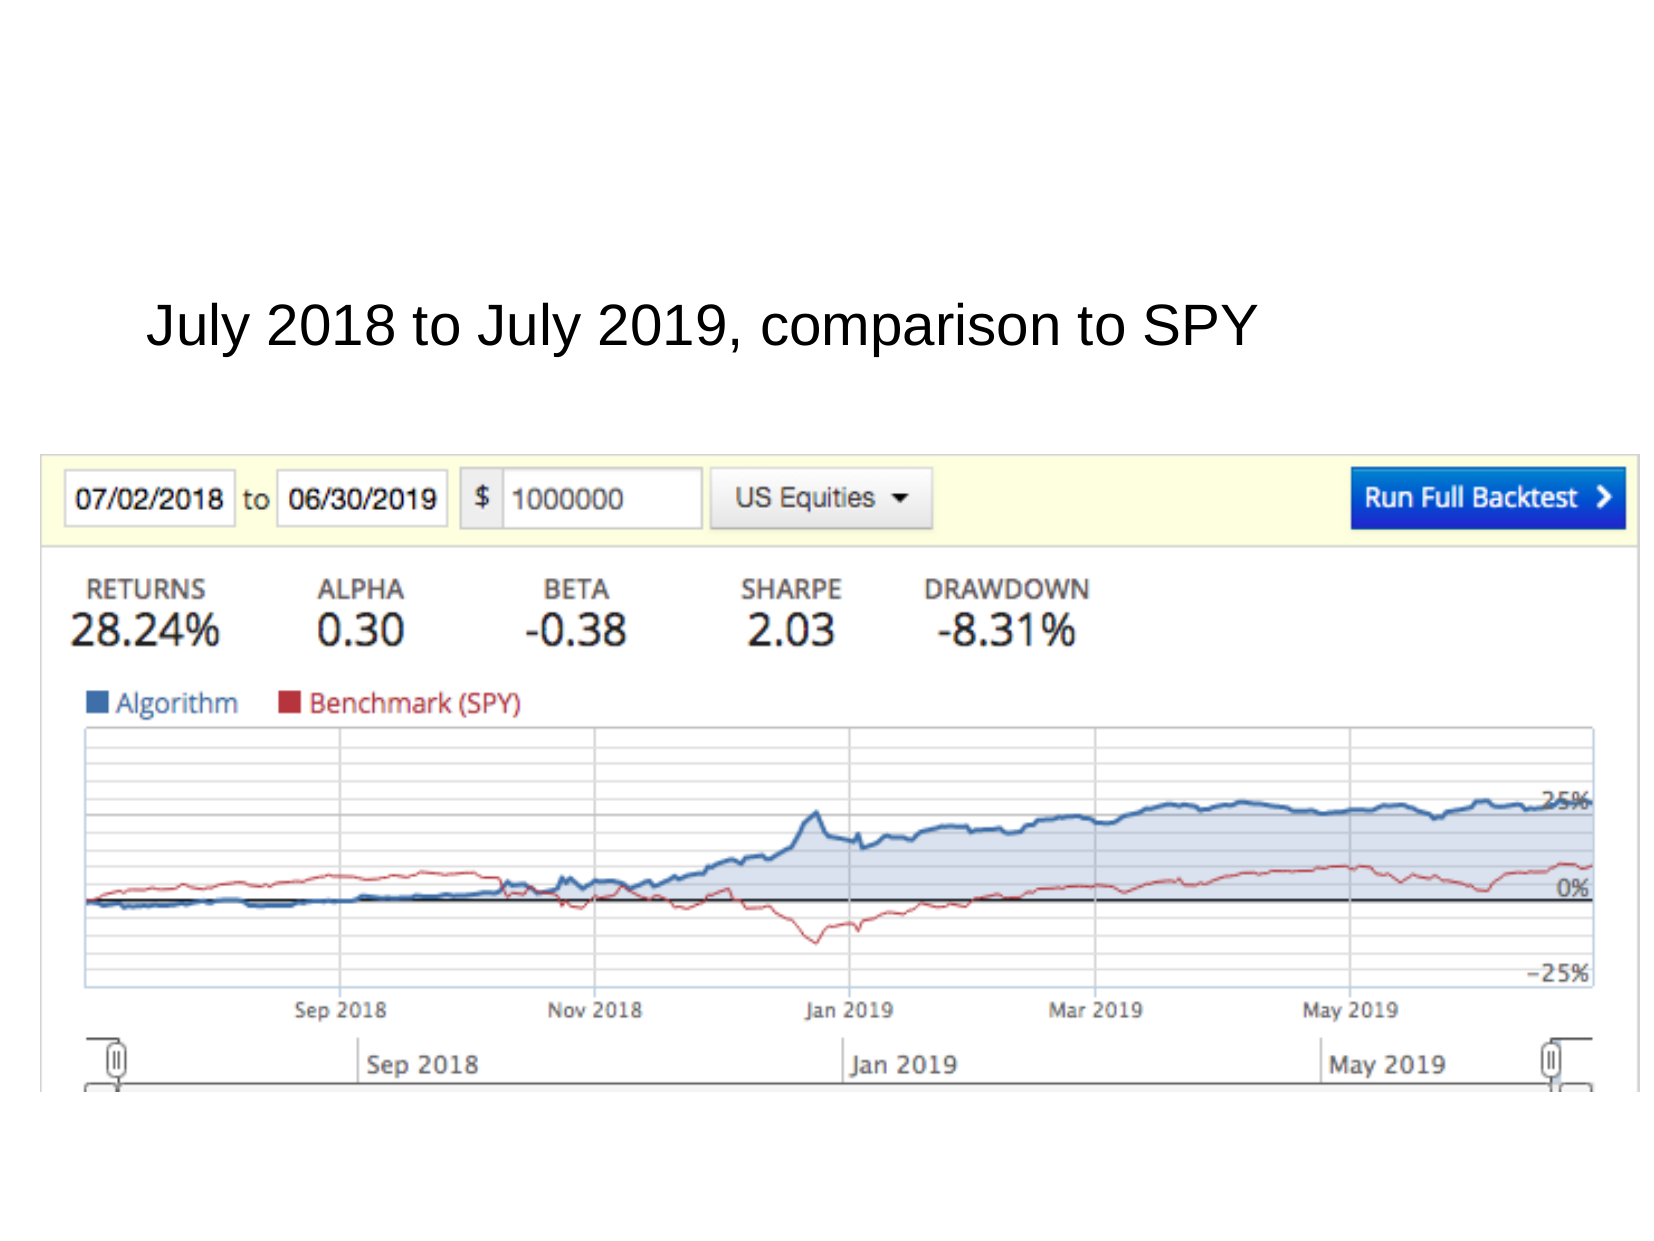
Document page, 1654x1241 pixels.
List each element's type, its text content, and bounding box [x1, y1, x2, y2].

picture [40, 454, 1640, 1092]
text_box July 2018 to July 2019, comparison to SPY [132, 285, 1501, 365]
